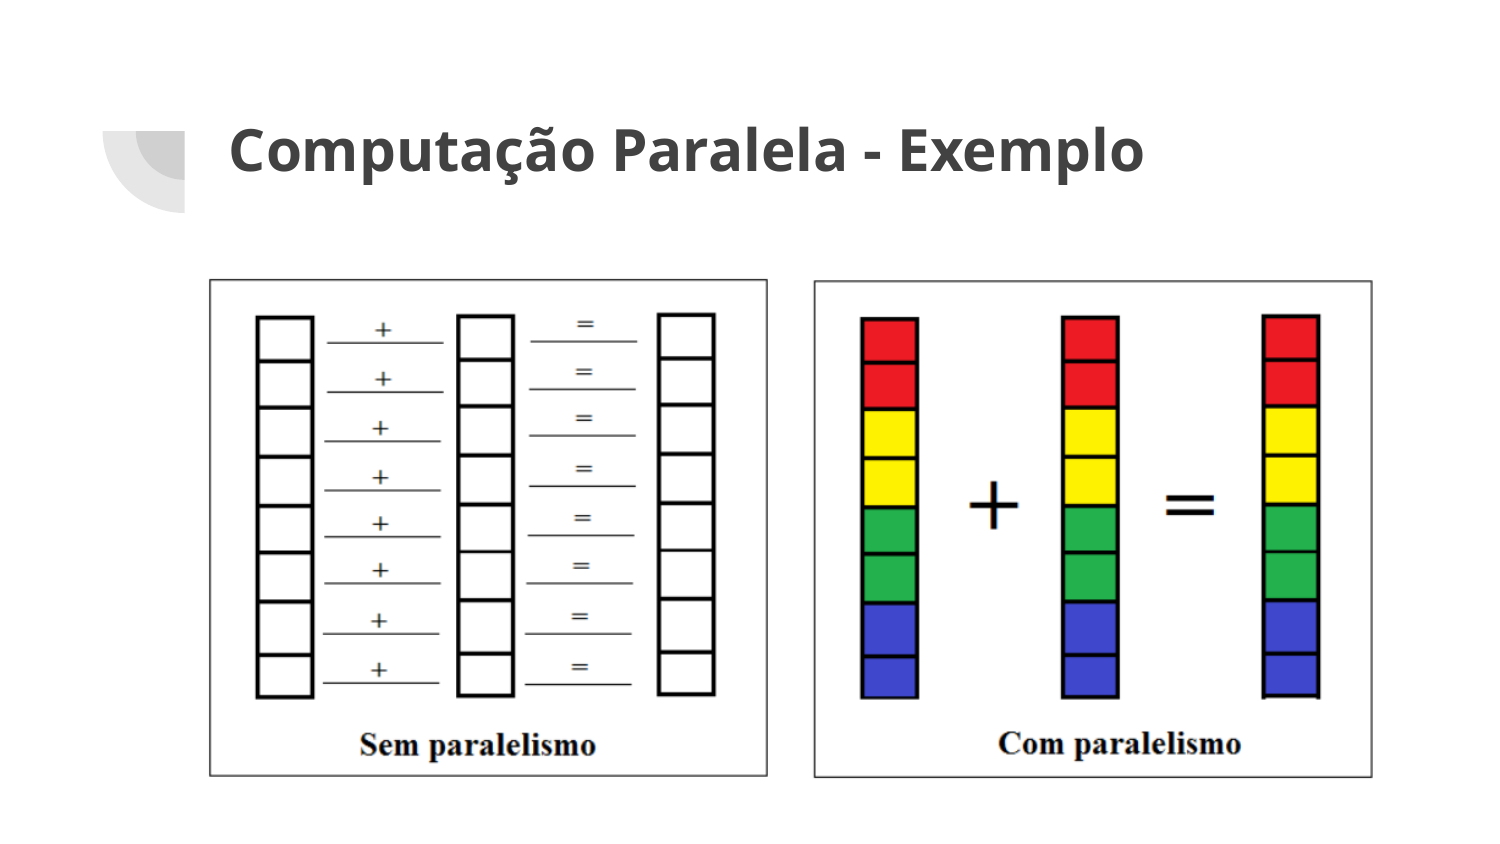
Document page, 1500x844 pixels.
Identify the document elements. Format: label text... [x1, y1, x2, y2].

picture [191, 262, 1390, 794]
title Computação Paralela - Exemplo [213, 98, 1368, 262]
